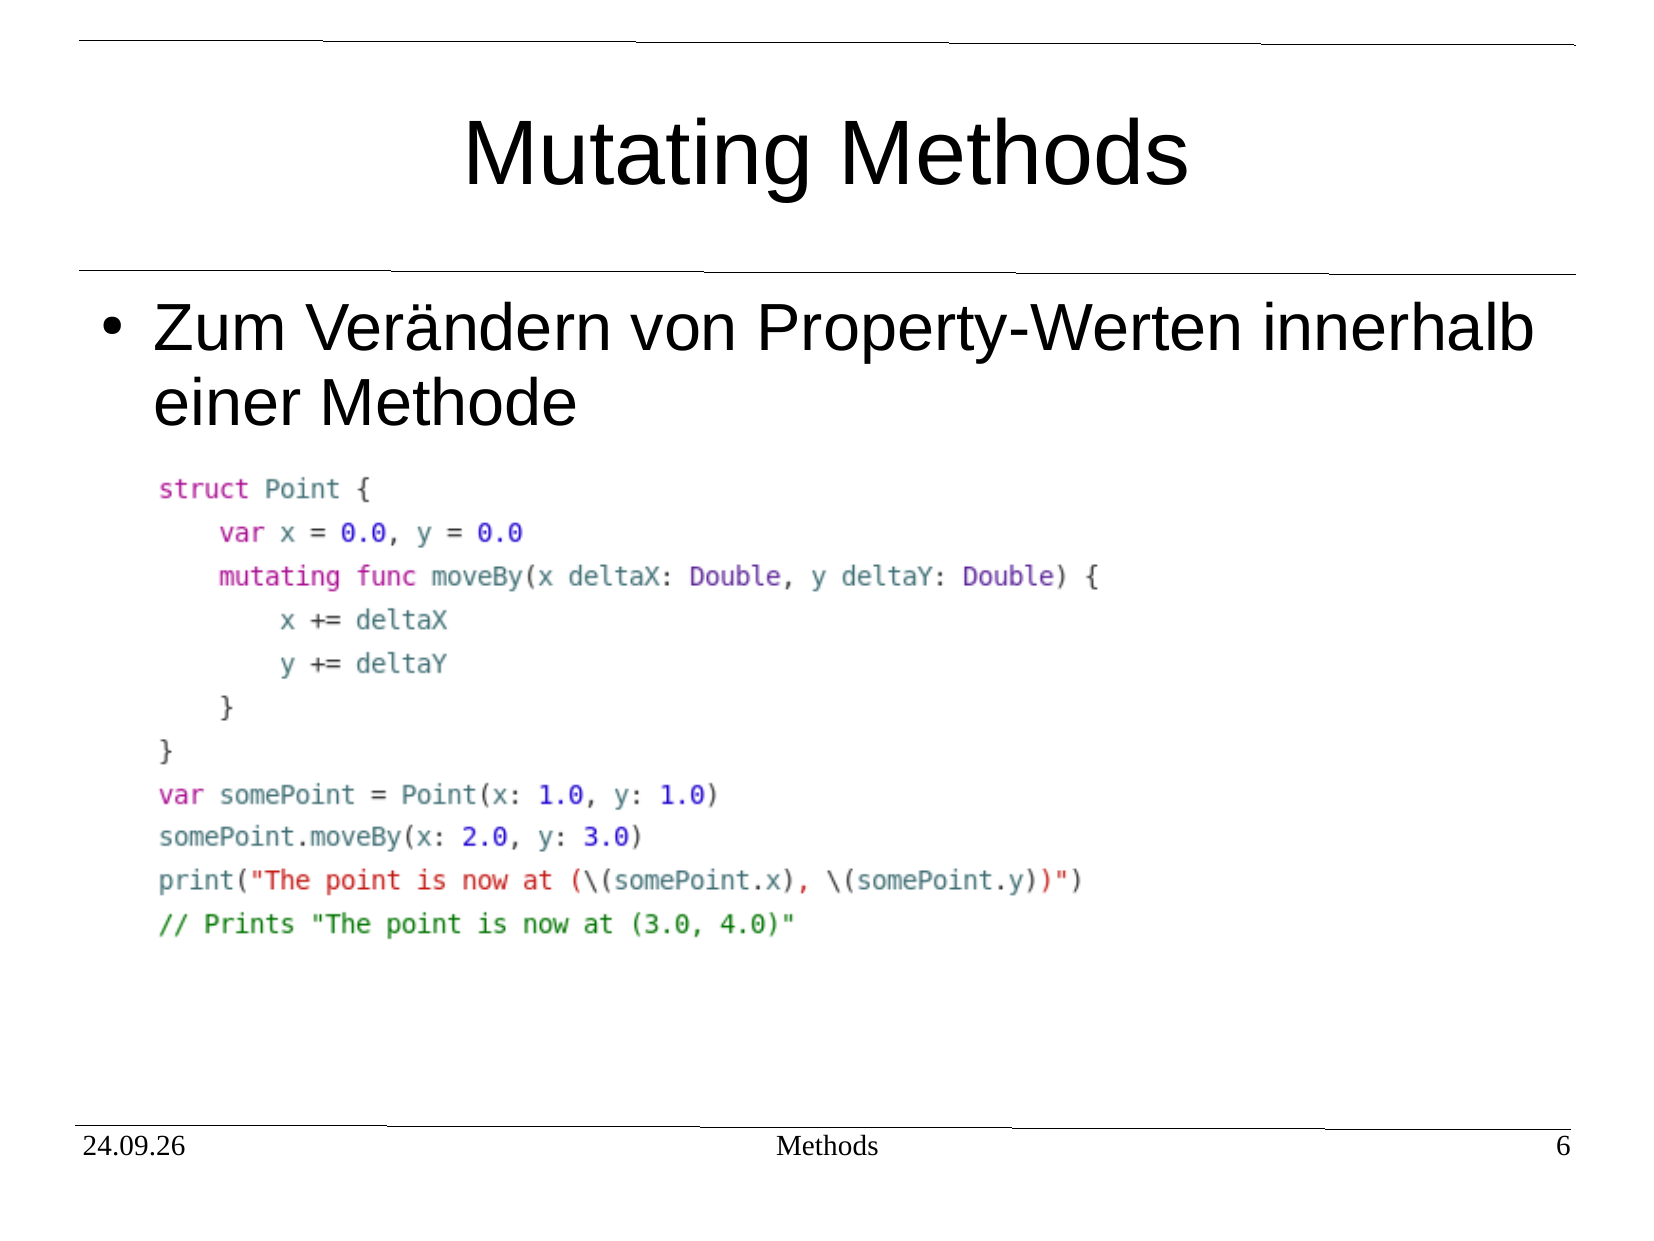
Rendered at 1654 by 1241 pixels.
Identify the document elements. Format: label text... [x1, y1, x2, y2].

list Zum Verändern von Property-Werten innerhalb einer Methode [82, 290, 1571, 1096]
title Mutating Methods [82, 49, 1571, 257]
picture [153, 472, 1111, 945]
